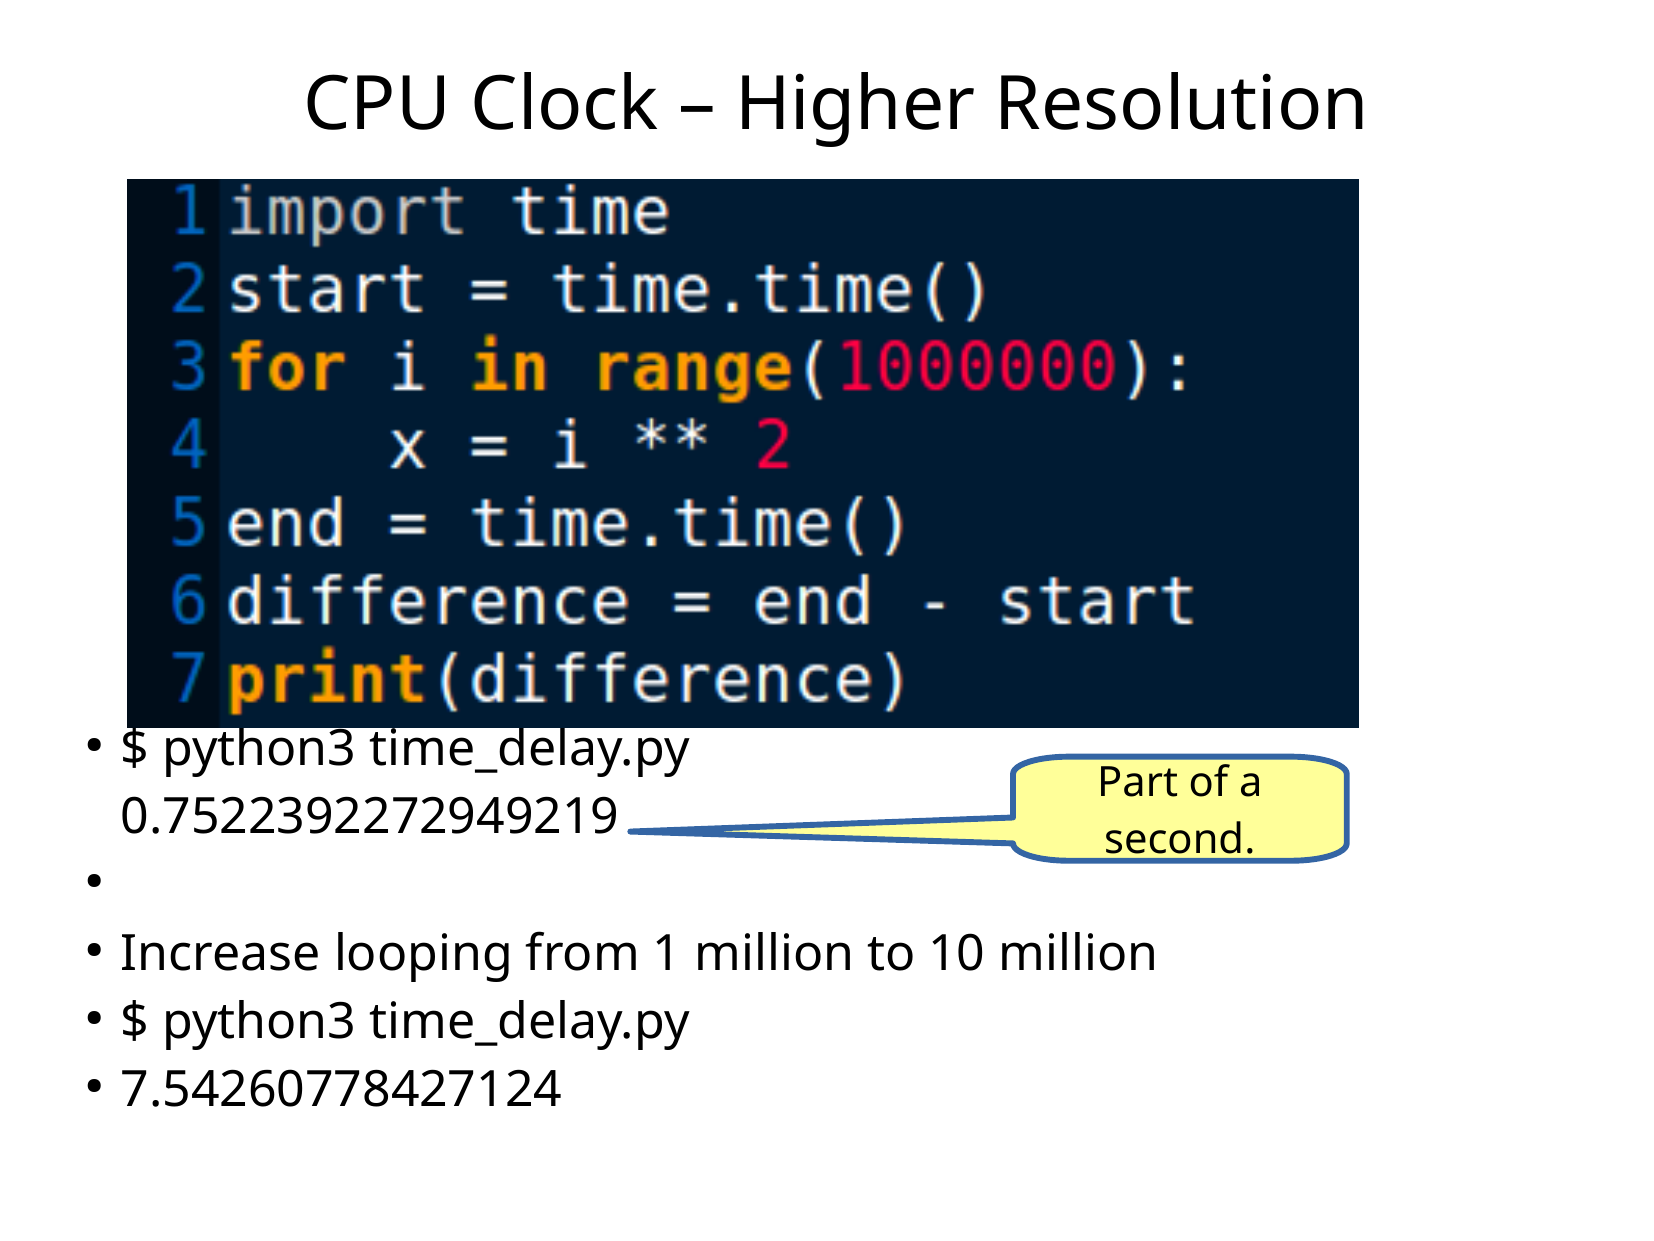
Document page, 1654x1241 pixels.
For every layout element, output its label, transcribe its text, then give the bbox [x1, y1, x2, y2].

text_box Part of a second. [630, 756, 1347, 861]
title CPU Clock – Higher Resolution [82, 49, 1571, 151]
subtitle $ python3 time_delay.py 0.7522392272949219 Increase looping from 1 million to 10 million $ python3 time_delay.py 7.54260778427124 [85, 690, 1574, 1076]
picture [127, 179, 1359, 728]
